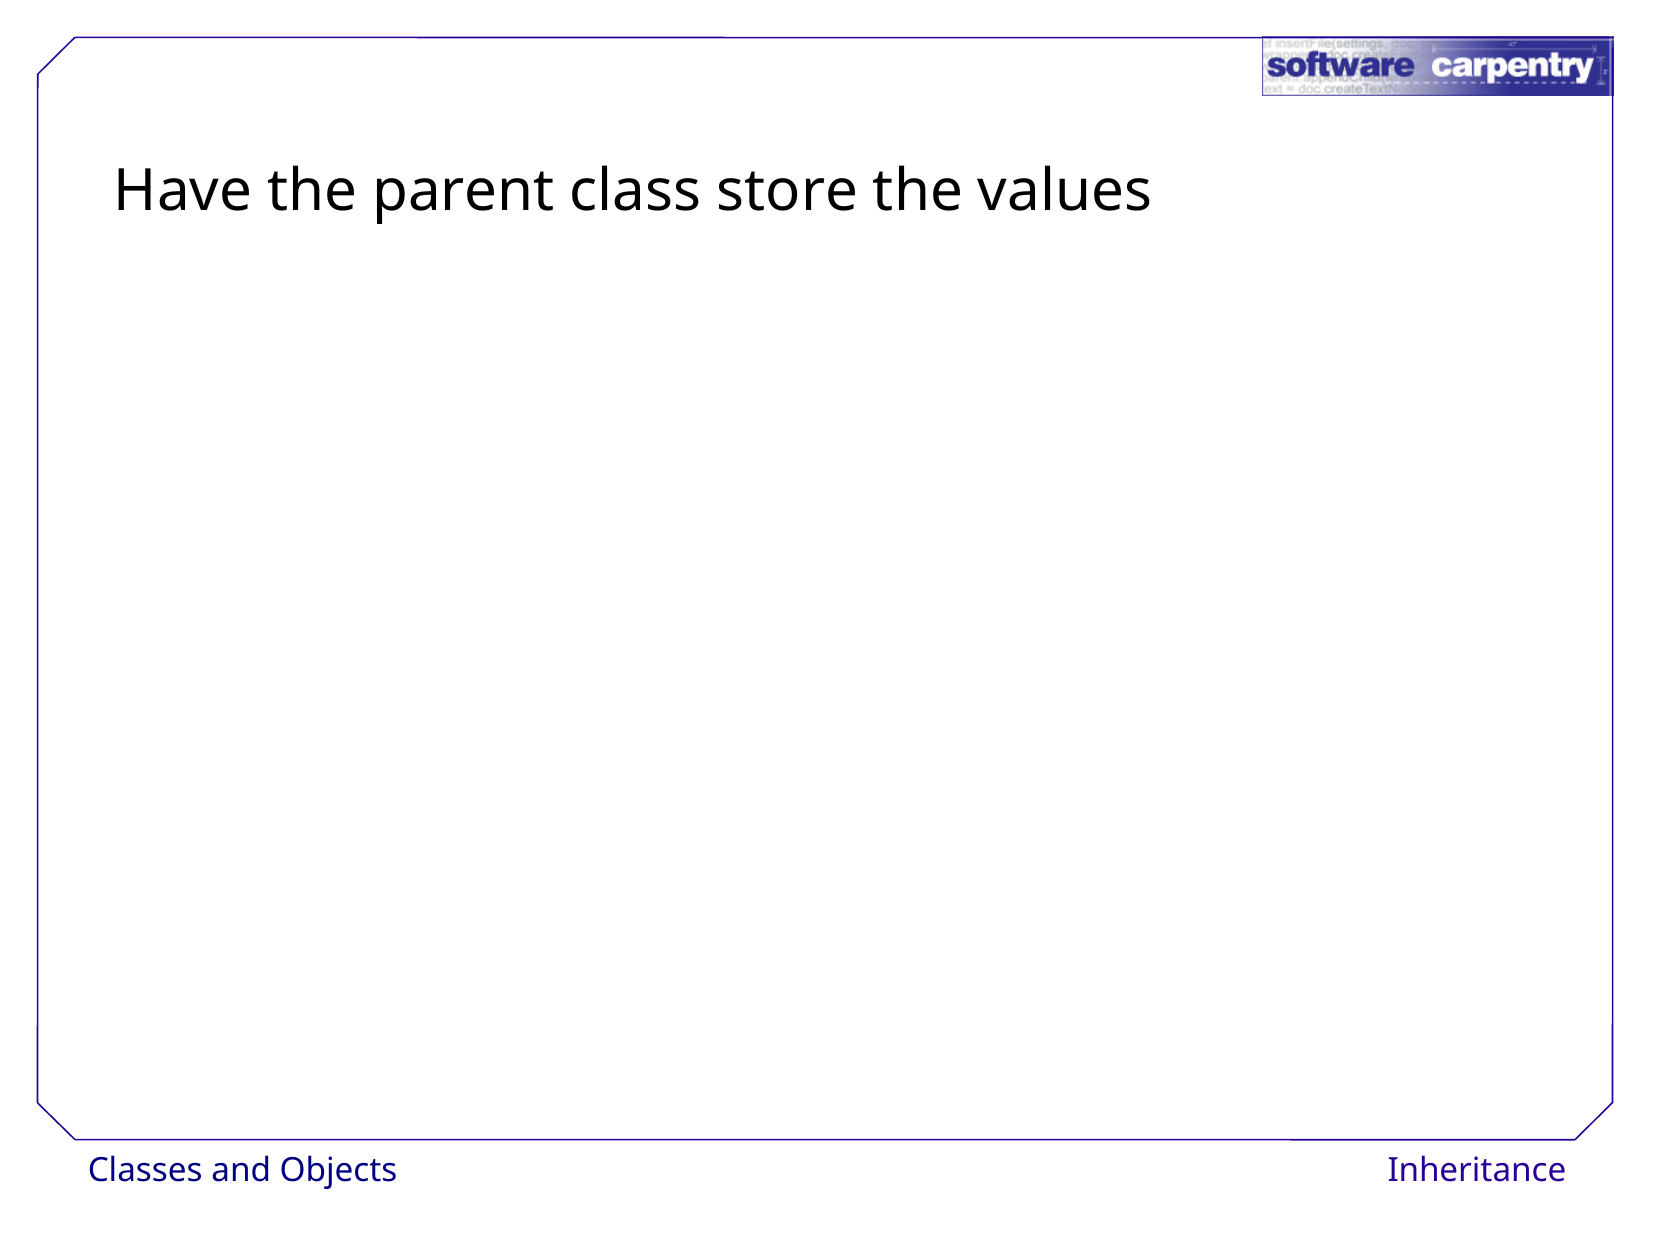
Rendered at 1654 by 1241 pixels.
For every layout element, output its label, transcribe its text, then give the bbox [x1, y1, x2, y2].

text_box Have the parent class store the values [99, 109, 1517, 231]
picture [1262, 36, 1614, 96]
